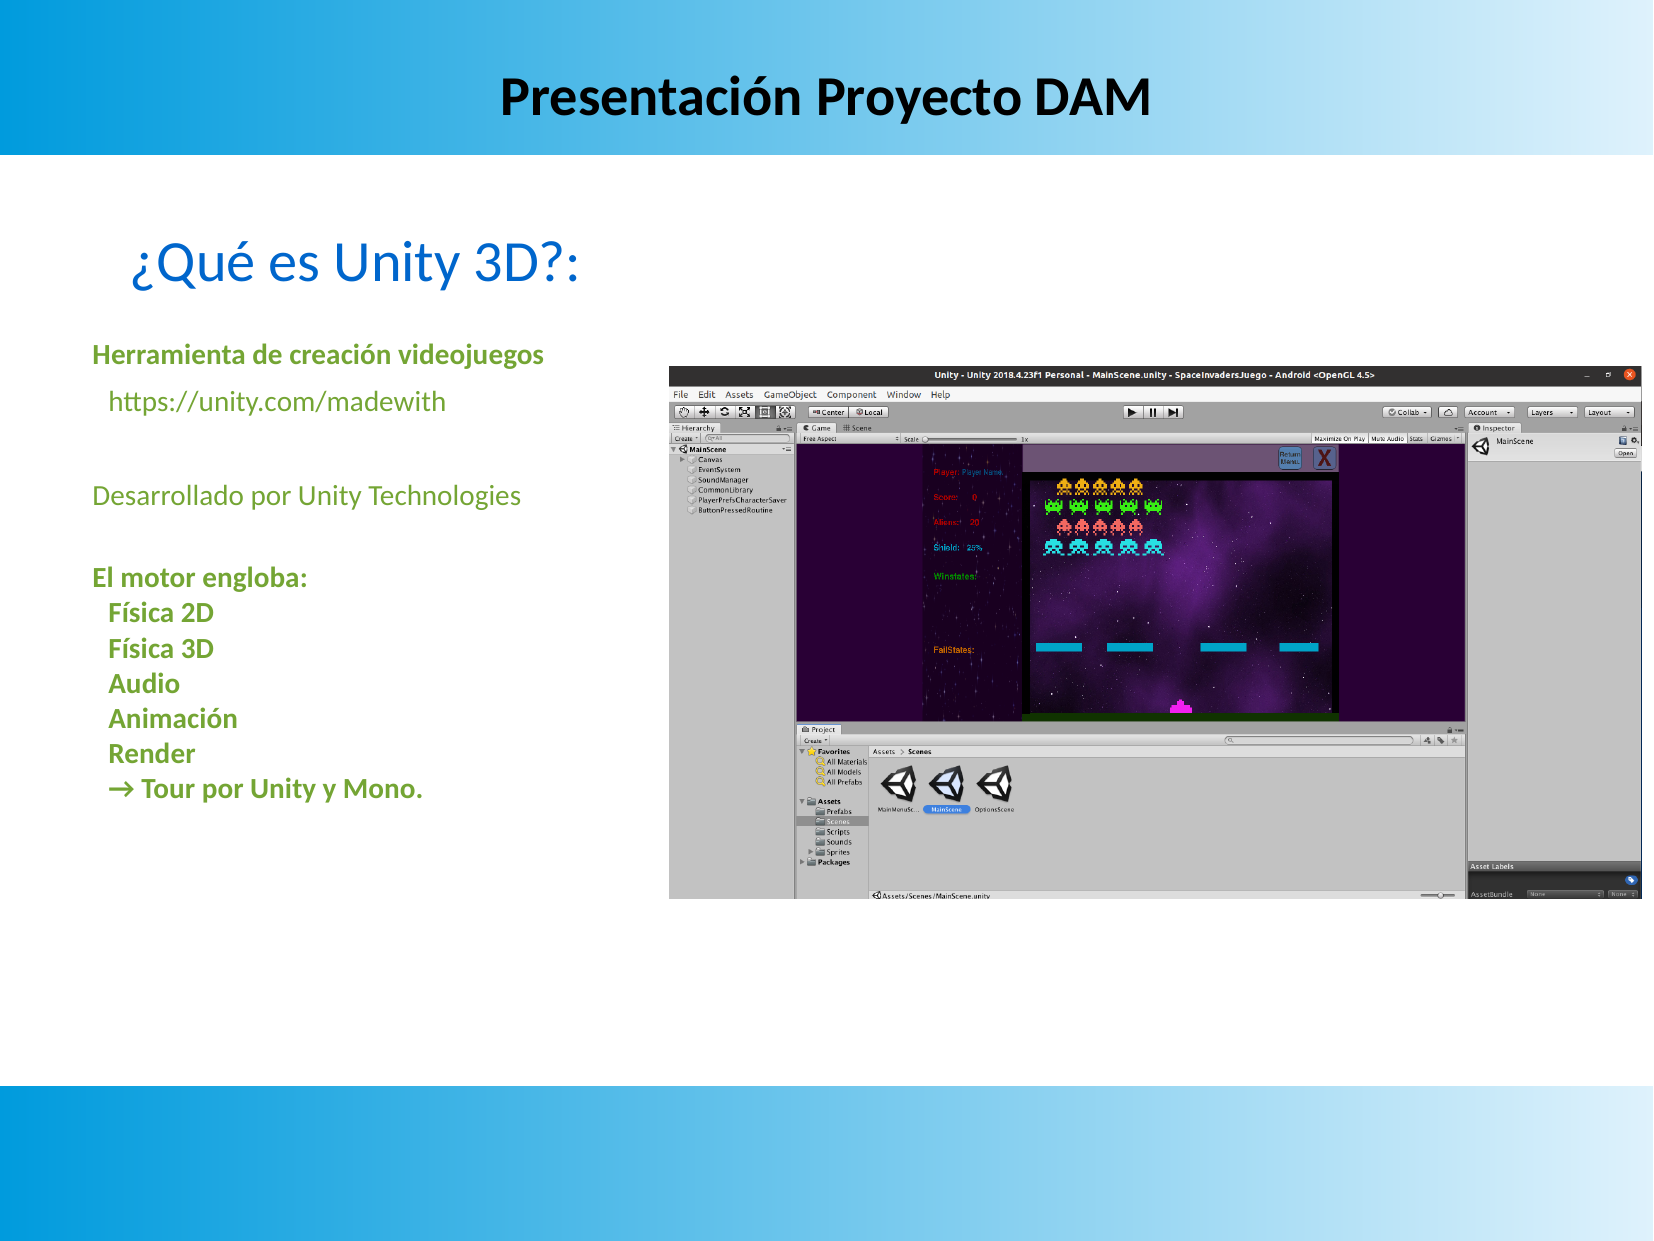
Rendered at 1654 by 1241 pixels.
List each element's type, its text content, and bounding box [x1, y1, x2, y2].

list ¿Qué es Unity 3D?: [59, 237, 875, 308]
list Herramienta de creación videojuegos https://unity.com/madewith Desarrollado por Unity Technologies El motor engloba: Física 2D Física 3D Audio Animación Render → Tour por Unity y Mono. [70, 342, 662, 1028]
title Presentación Proyecto DAM [82, 49, 1571, 155]
picture [669, 366, 1642, 899]
